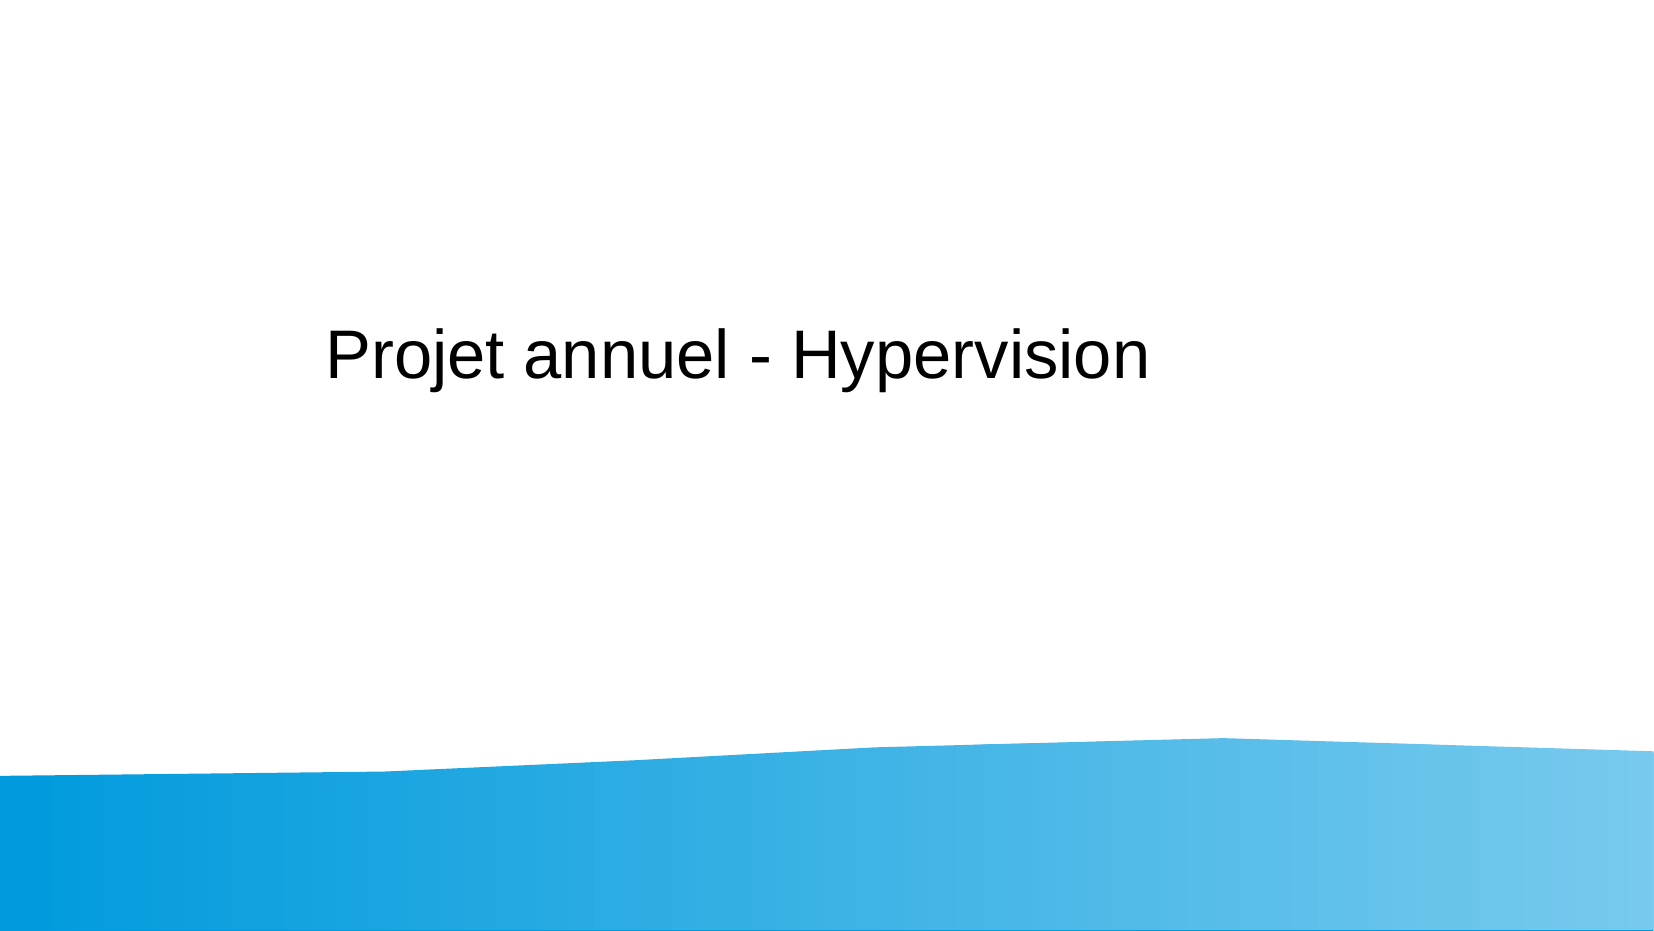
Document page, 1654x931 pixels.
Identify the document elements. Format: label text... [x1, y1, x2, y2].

title Projet annuel - Hypervision [0, 265, 1477, 443]
